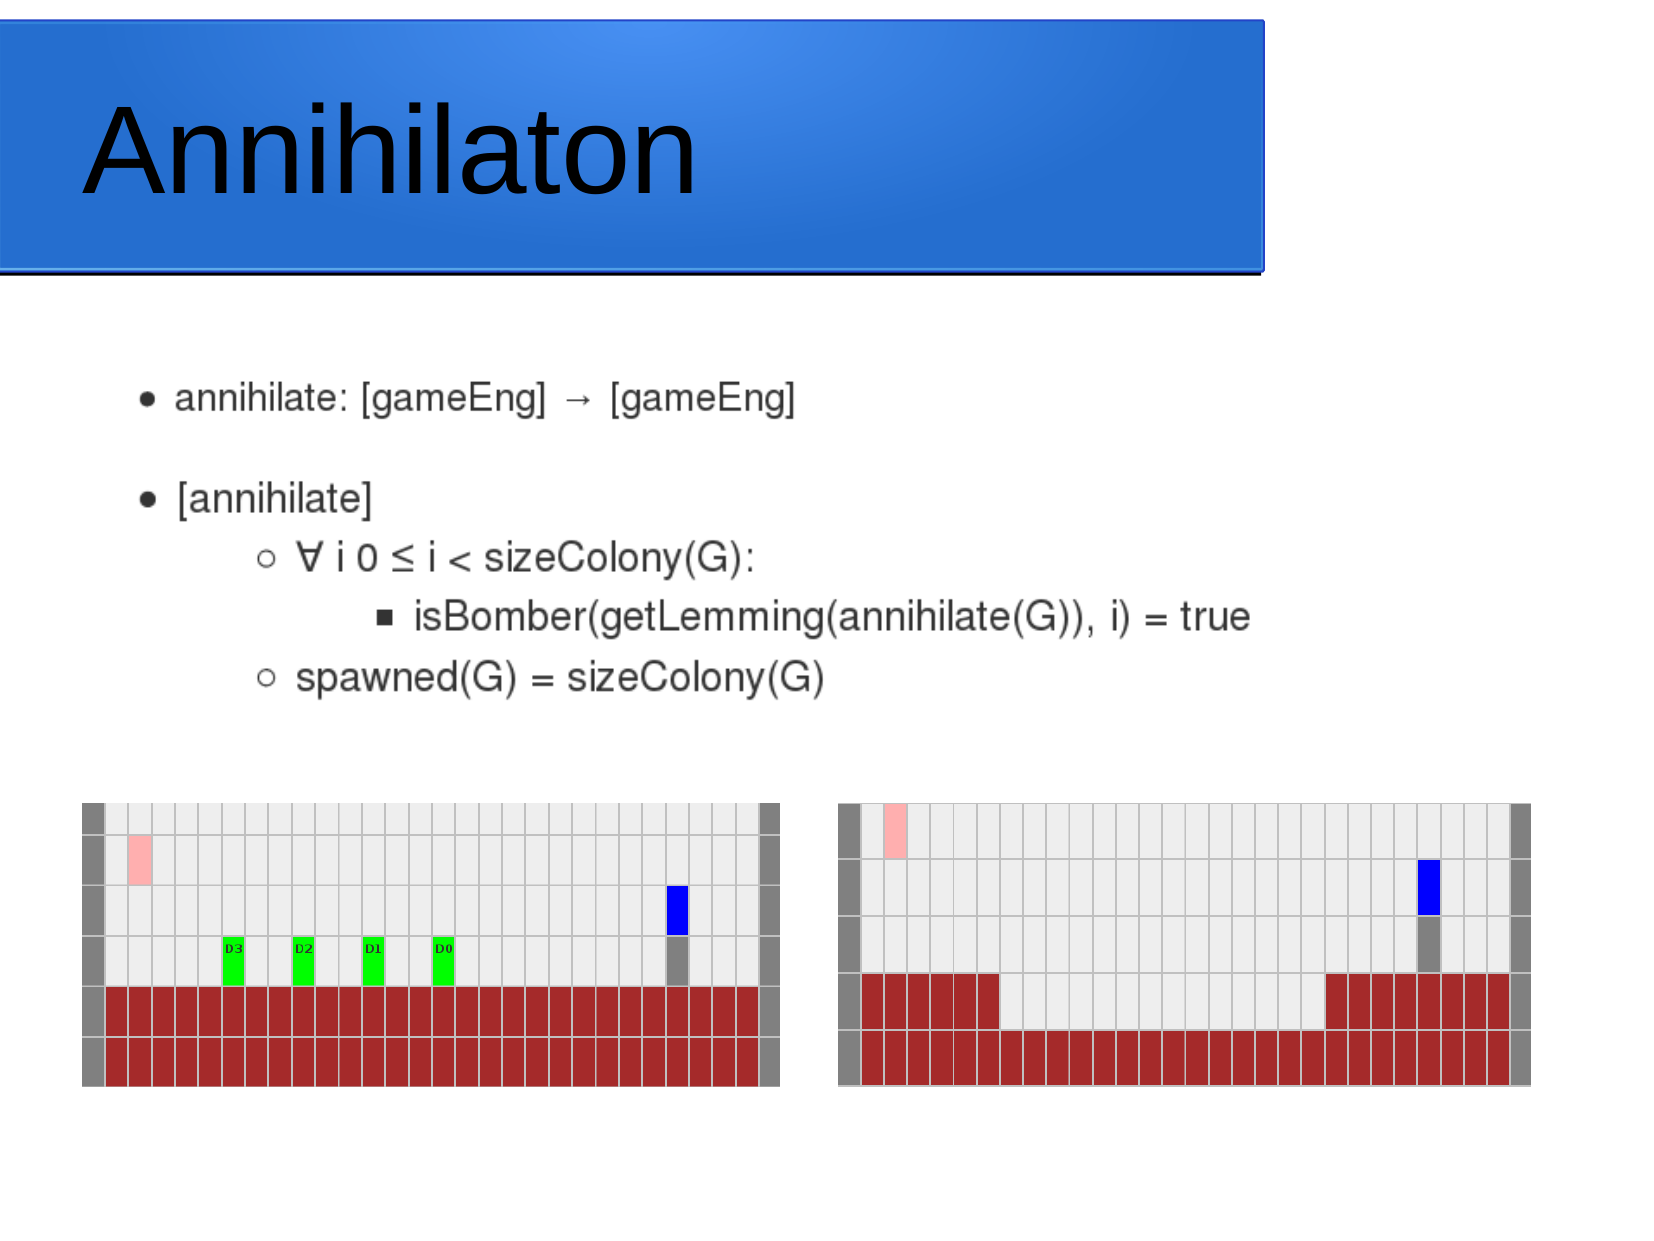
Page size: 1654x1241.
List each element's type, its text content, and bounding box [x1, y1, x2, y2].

picture [129, 369, 839, 438]
picture [118, 473, 1300, 721]
picture [82, 803, 780, 1087]
title Annihilaton [82, 47, 1235, 252]
picture [838, 803, 1531, 1087]
